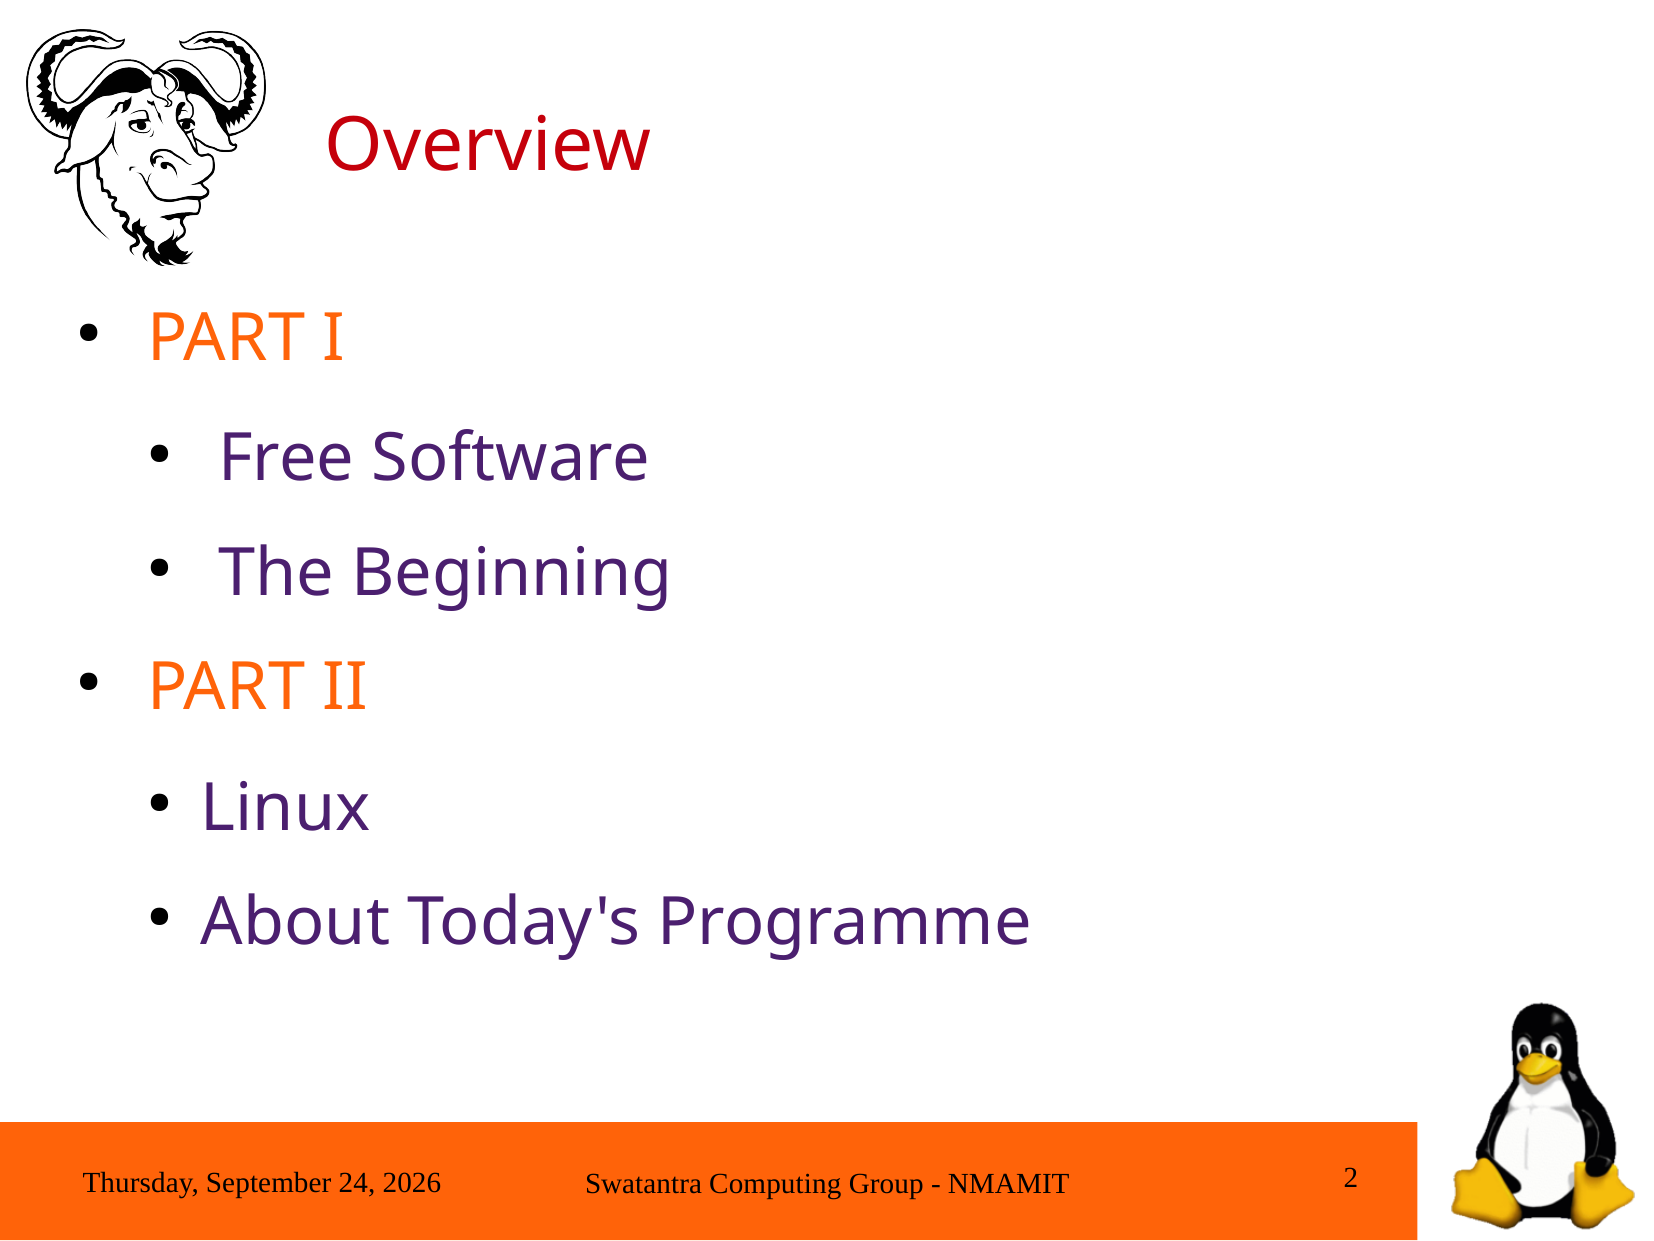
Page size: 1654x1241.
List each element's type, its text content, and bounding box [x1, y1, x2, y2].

title Overview [324, 47, 1596, 234]
picture [26, 29, 266, 266]
list PART I Free Software The Beginning PART II Linux About Today's Programme [59, 289, 1595, 1108]
picture [1446, 997, 1640, 1235]
